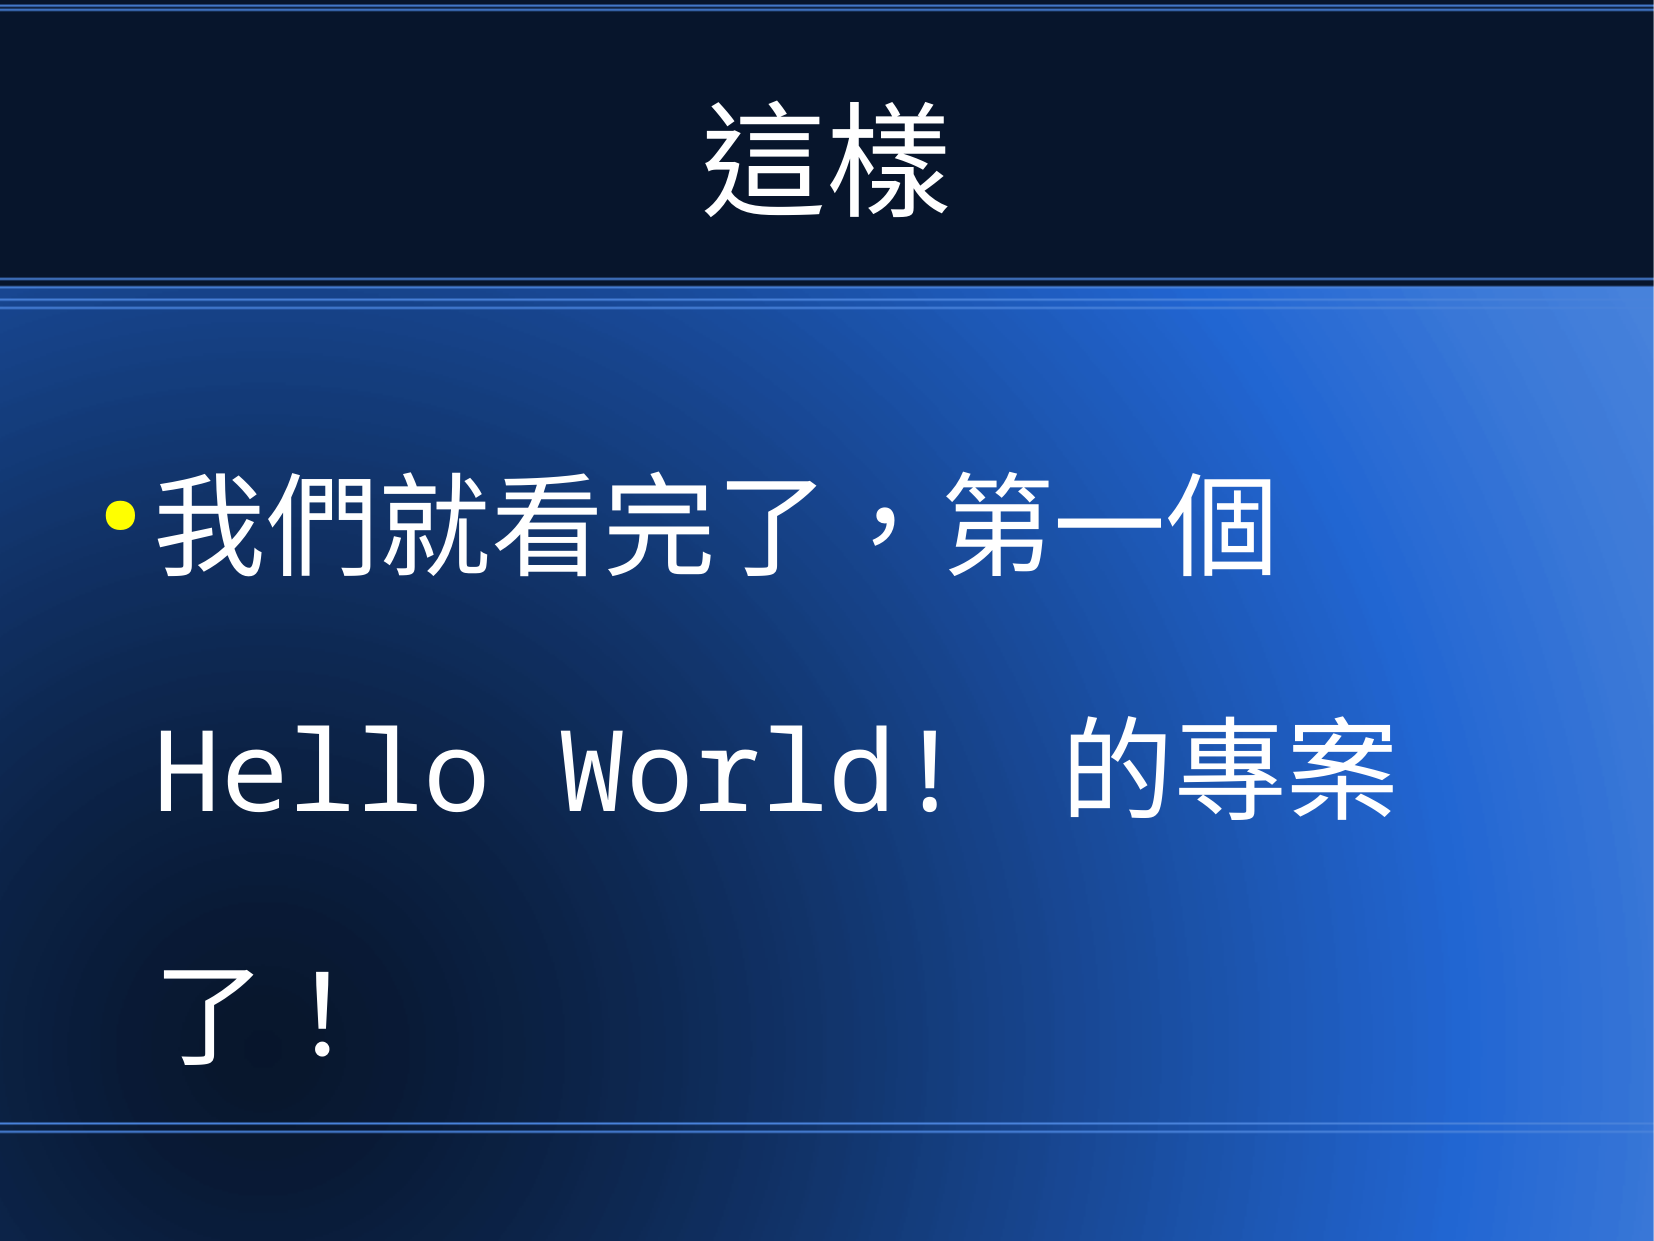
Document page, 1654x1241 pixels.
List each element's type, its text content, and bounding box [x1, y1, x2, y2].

picture [0, 0, 1654, 1241]
list 我們就看完了，第一個 Hello World! 的專案了！ [82, 355, 1571, 1241]
title 這樣 [82, 49, 1571, 257]
